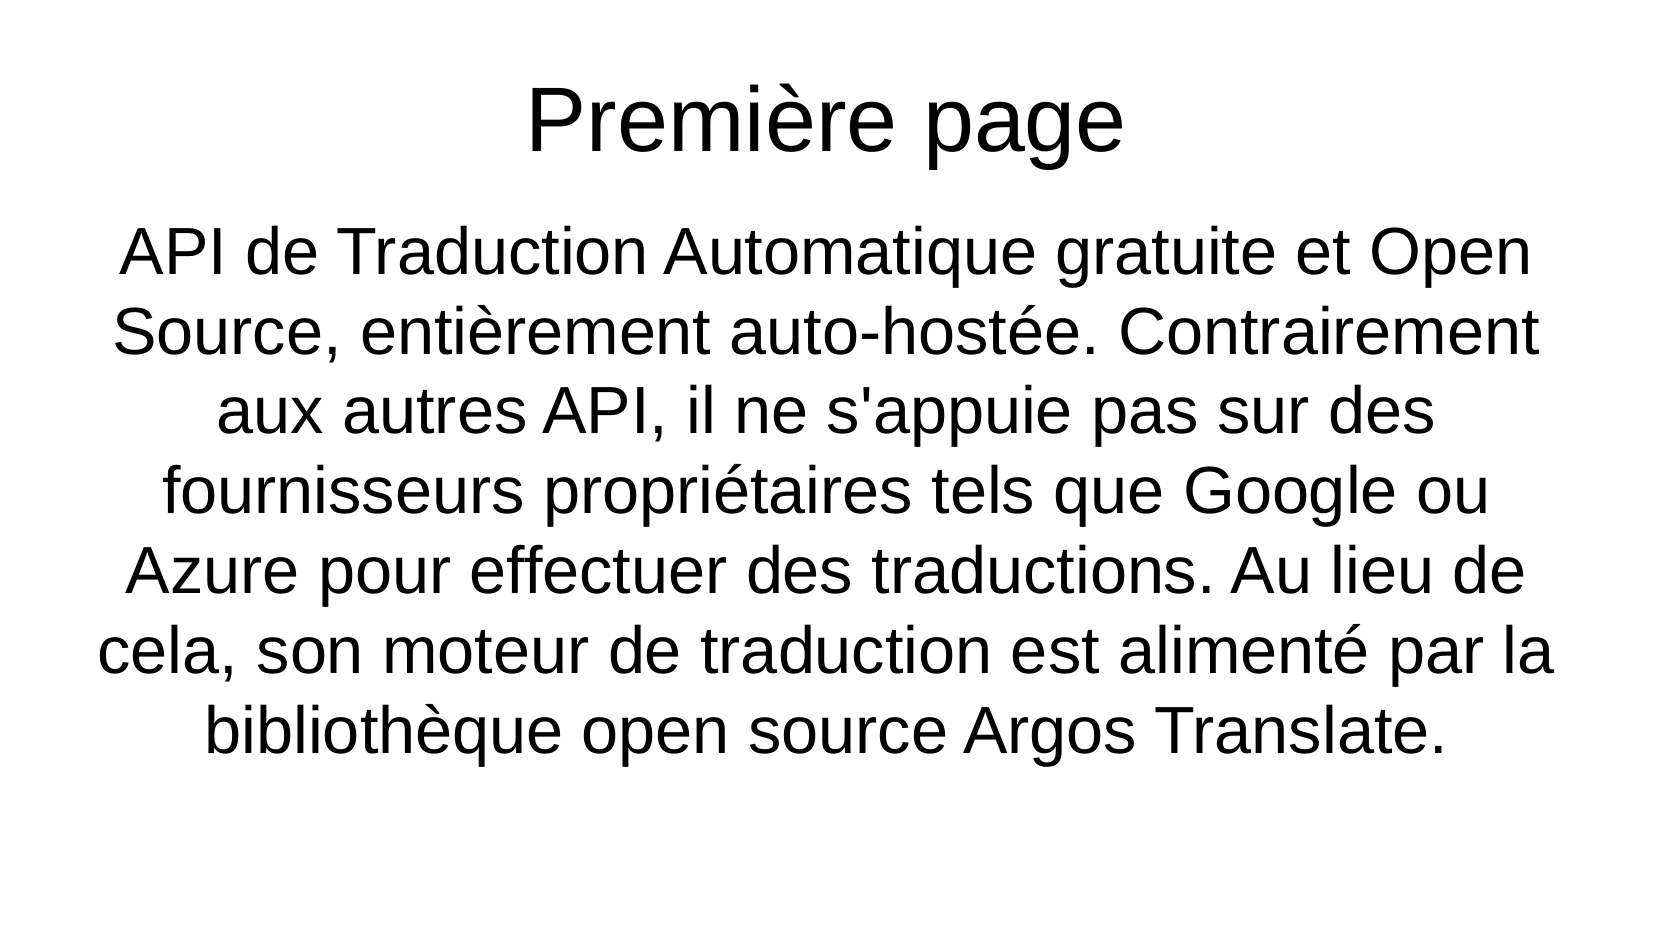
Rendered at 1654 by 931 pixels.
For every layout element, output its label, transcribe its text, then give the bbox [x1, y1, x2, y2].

title Première page [82, 37, 1571, 193]
subtitle API de Traduction Automatique gratuite et Open Source, entièrement auto-hostée. Contrairement aux autres API, il ne s'appuie pas sur des fournisseurs propriétaires tels que Google ou Azure pour effectuer des traductions. Au lieu de cela, son moteur de traduction est alimenté par la bibliothèque open source Argos Translate. [82, 217, 1571, 757]
